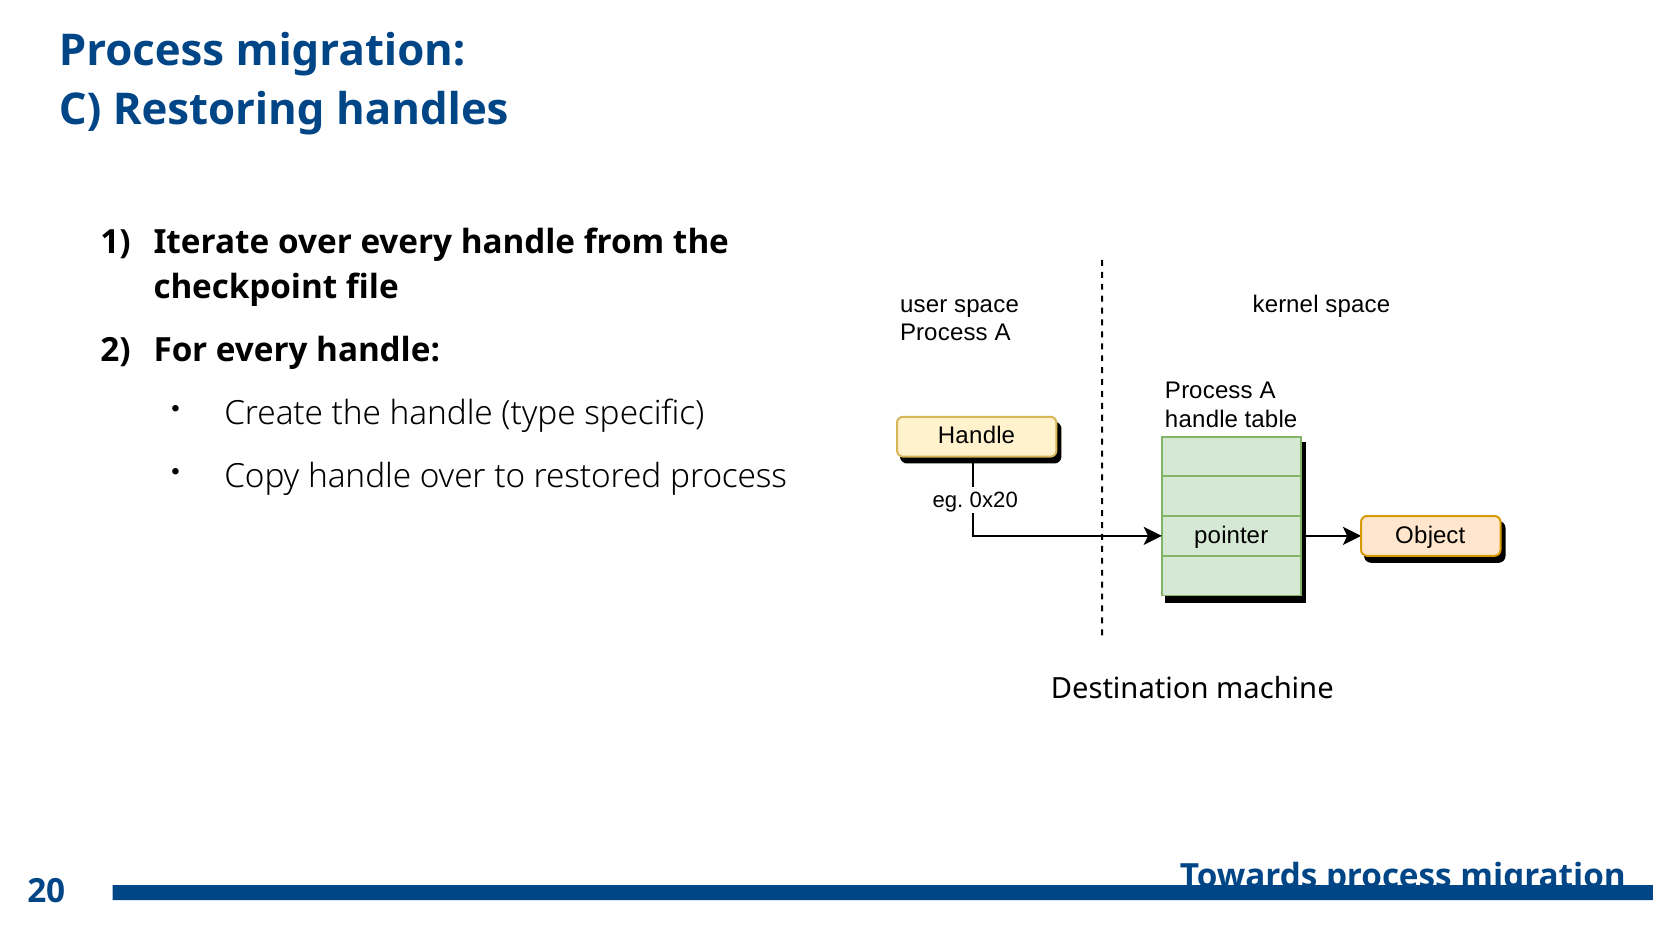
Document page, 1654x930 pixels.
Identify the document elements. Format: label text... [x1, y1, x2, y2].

text_box Destination machine [900, 660, 1486, 715]
list Iterate over every handle from the checkpoint file For every handle: Create the handle (type specific) Copy handle over to restored process [82, 217, 841, 757]
title Process migration: C) Restoring handles [58, 26, 1594, 138]
chart [894, 255, 1525, 666]
